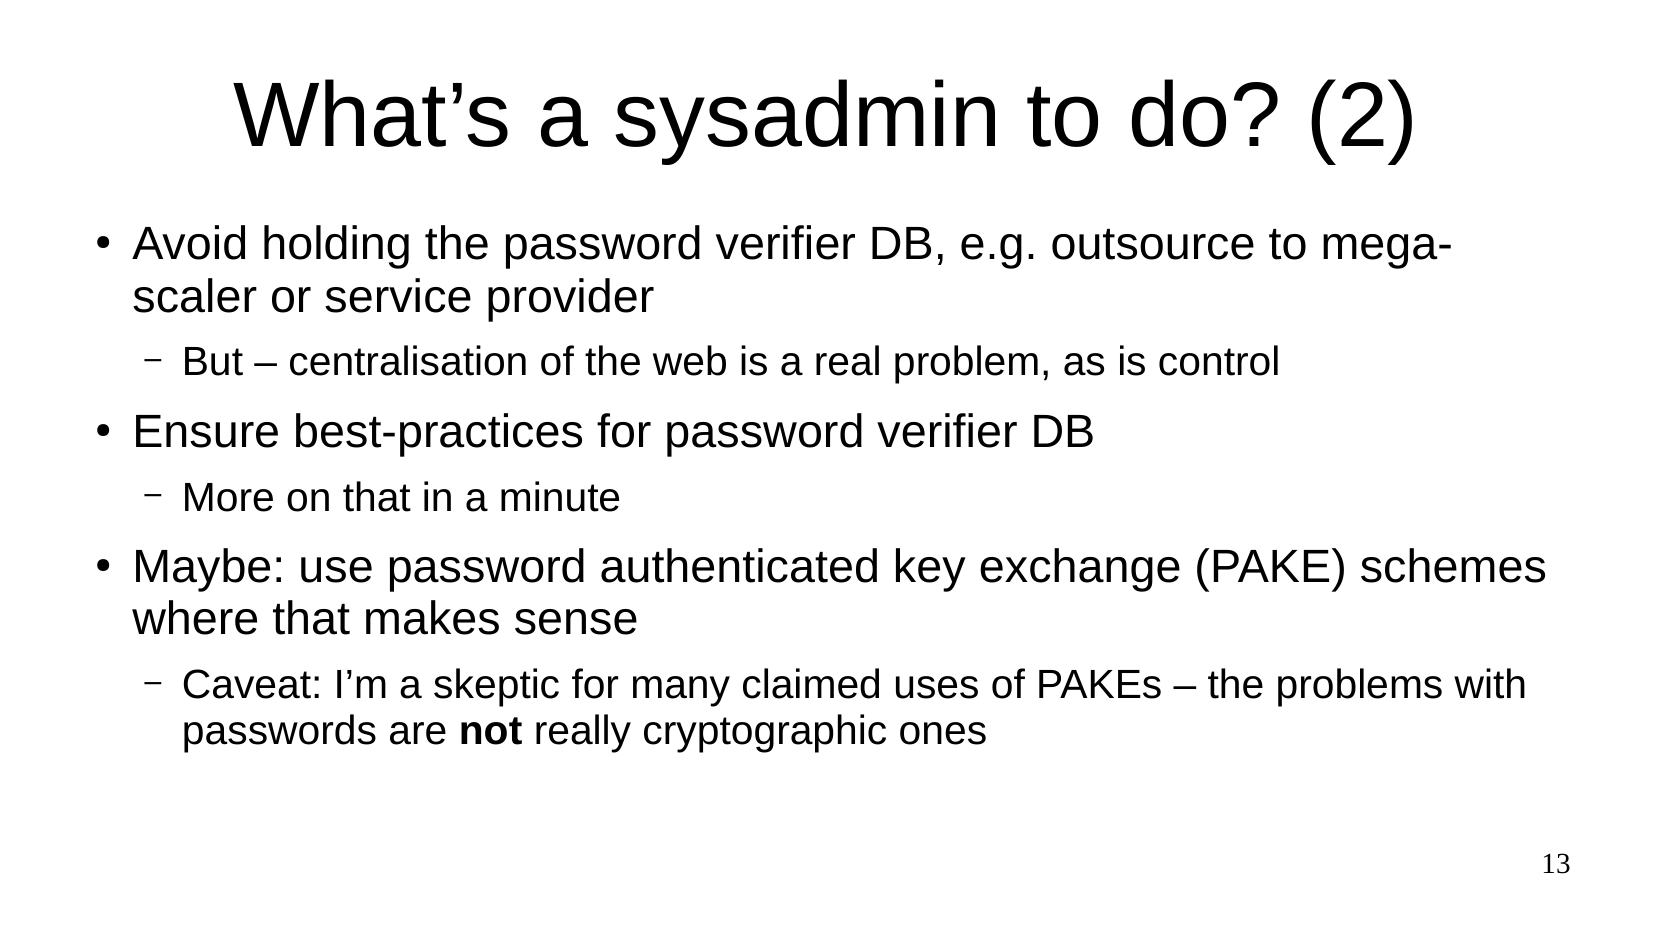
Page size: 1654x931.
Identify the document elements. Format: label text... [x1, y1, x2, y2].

list Avoid holding the password verifier DB, e.g. outsource to mega-scaler or service provider But – centralisation of the web is a real problem, as is control Ensure best-practices for password verifier DB More on that in a minute Maybe: use password authenticated key exchange (PAKE) schemes where that makes sense Caveat: I’m a skeptic for many claimed uses of PAKEs – the problems with passwords are not really cryptographic ones [82, 217, 1571, 758]
title What’s a sysadmin to do? (2) [82, 37, 1571, 193]
